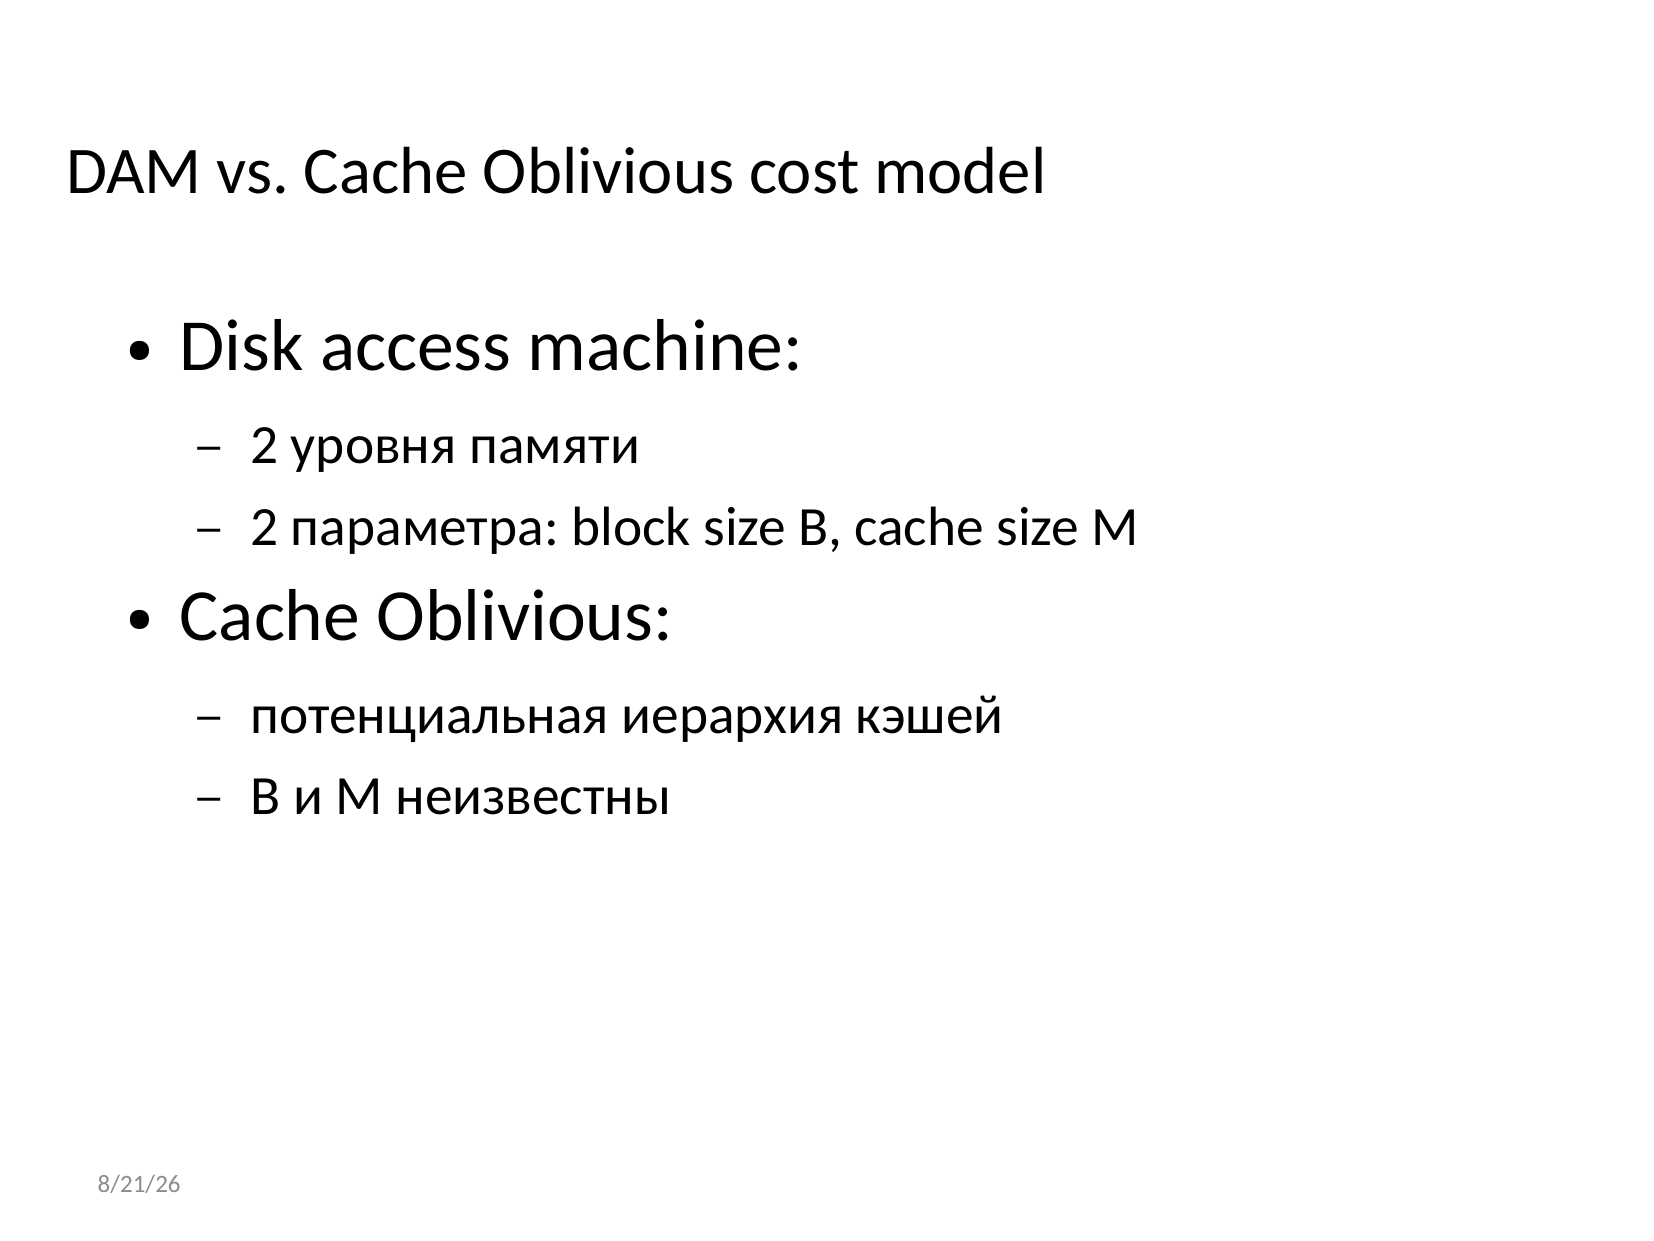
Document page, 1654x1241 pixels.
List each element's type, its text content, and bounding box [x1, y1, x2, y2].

title DAM vs. Cache Oblivious cost model [66, 99, 1555, 255]
list Disk access machine: 2 уровня памяти 2 параметра: block size B, cache size M Cache Oblivious: потенциальная иерархия кэшей B и M неизвестны [108, 315, 1564, 856]
